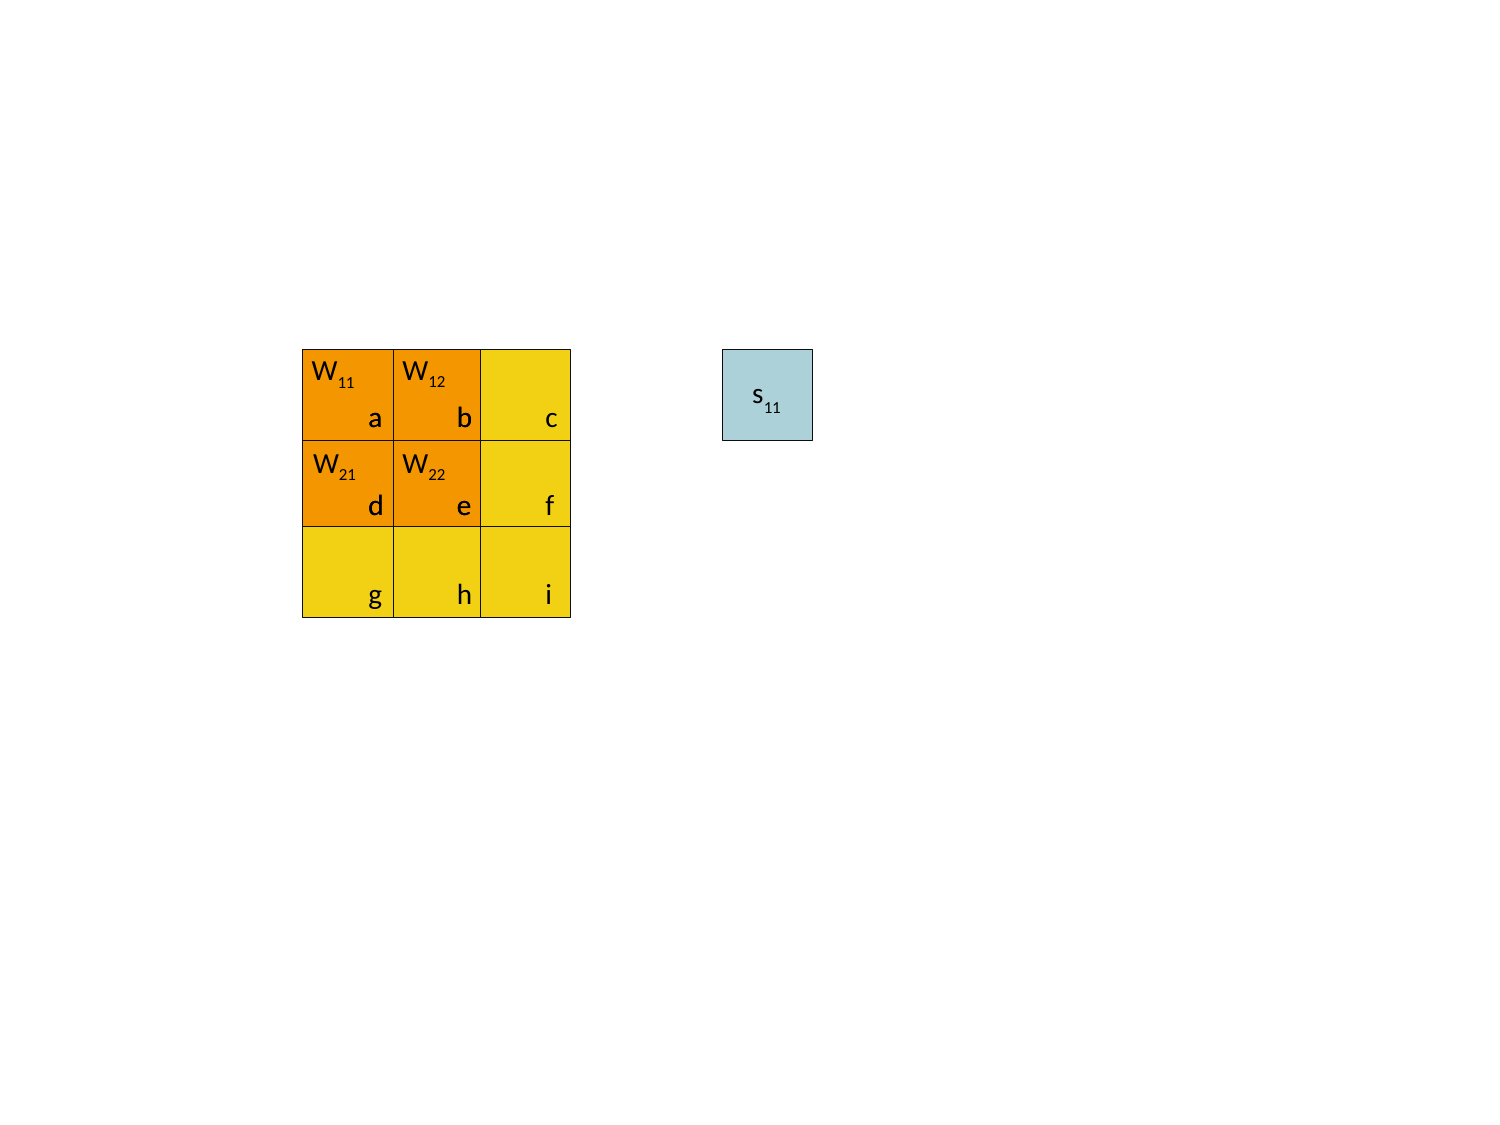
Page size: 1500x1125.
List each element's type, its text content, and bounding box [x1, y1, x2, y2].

text_box [722, 349, 813, 441]
text_box W12 [393, 349, 480, 390]
text_box W22 [393, 441, 480, 526]
text_box e [442, 479, 481, 529]
text_box W21 [302, 440, 393, 526]
text_box s11 [737, 367, 927, 424]
text_box i [530, 567, 720, 618]
text_box c [543, 390, 720, 441]
text_box d [353, 479, 405, 529]
text_box g [353, 567, 405, 618]
text_box [302, 441, 571, 618]
text_box [480, 349, 571, 390]
text_box a [353, 390, 543, 441]
text_box W11 [302, 349, 393, 440]
text_box h [442, 567, 481, 618]
text_box f [530, 479, 720, 529]
